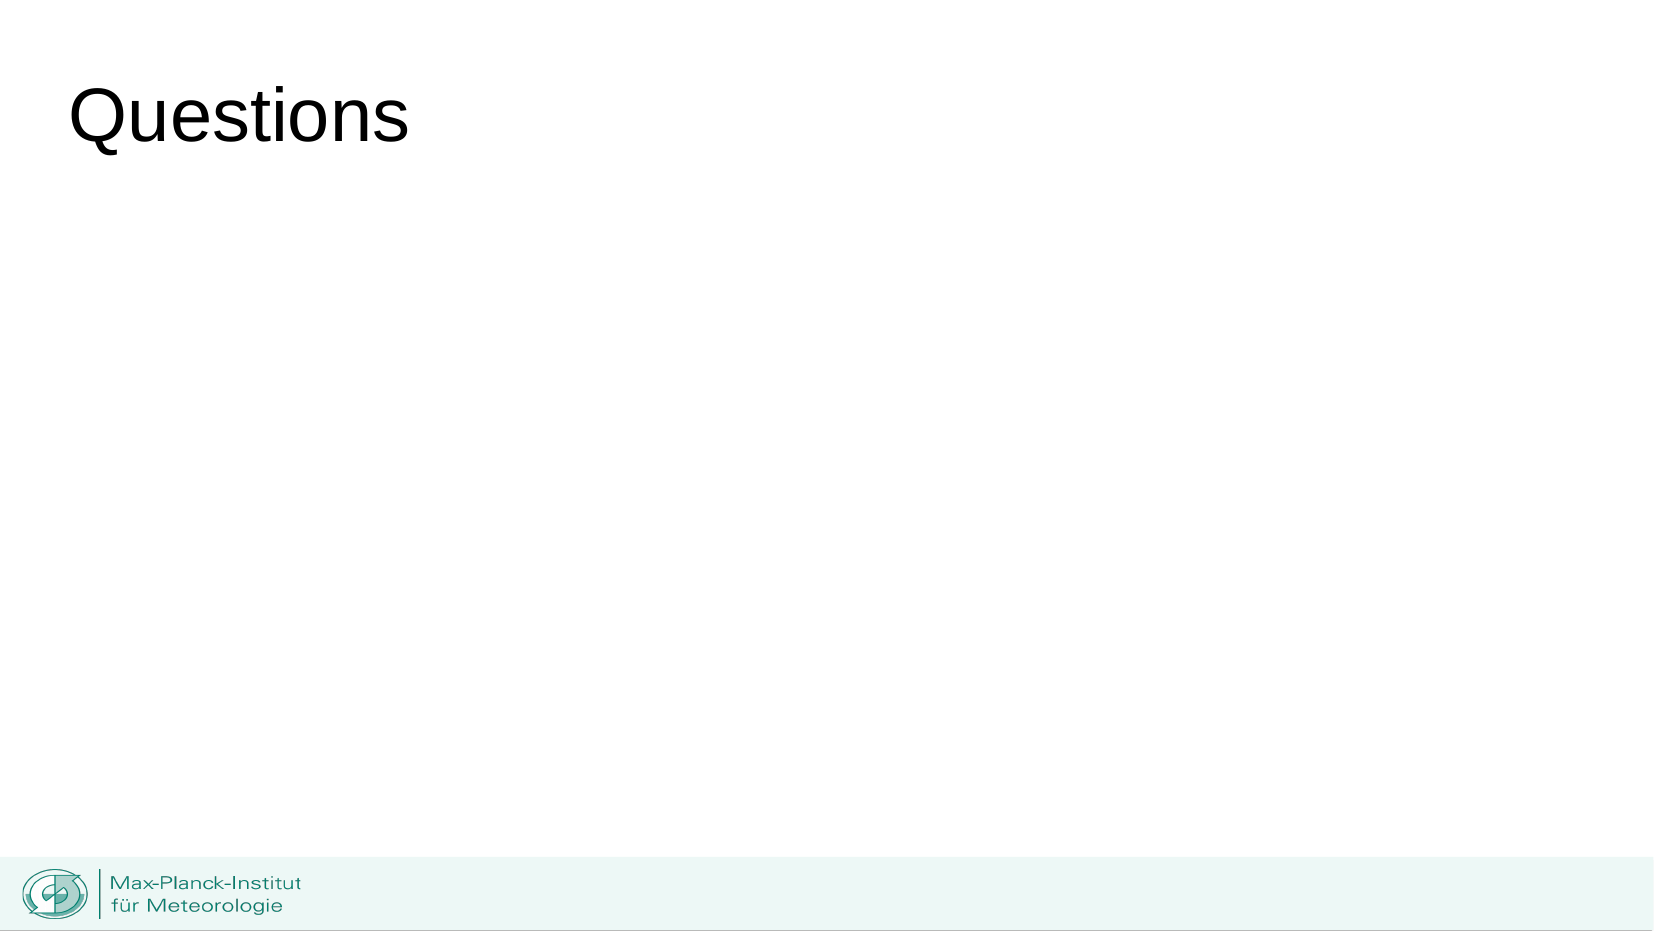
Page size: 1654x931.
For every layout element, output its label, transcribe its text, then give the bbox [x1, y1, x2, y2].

title Questions [68, 37, 1571, 193]
